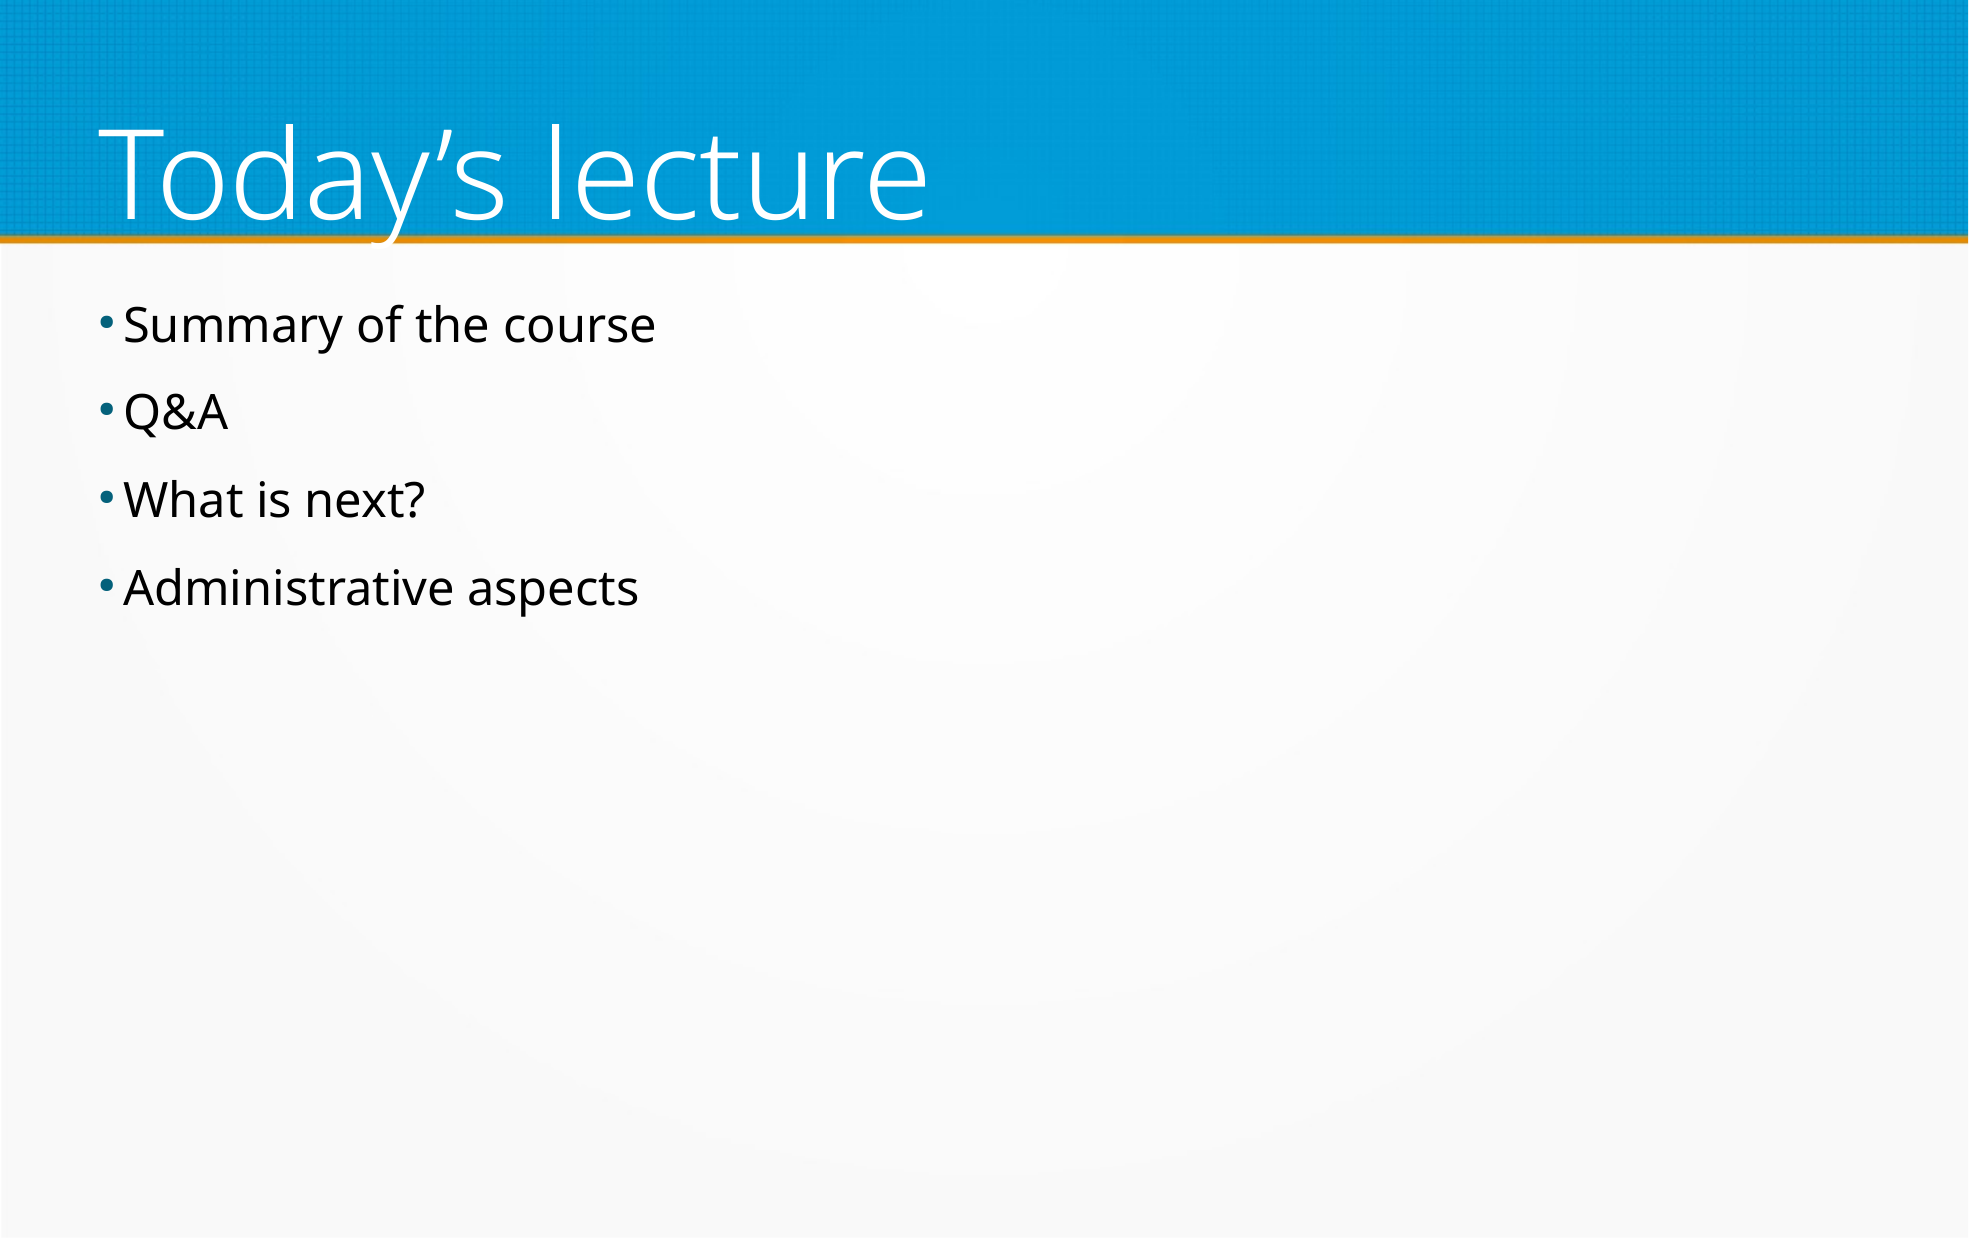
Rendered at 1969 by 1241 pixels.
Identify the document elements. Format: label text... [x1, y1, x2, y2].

picture [0, 233, 1969, 1241]
title Today’s lecture [98, 49, 1870, 257]
list Summary of the course Q&A What is next? Administrative aspects [98, 290, 1870, 1156]
